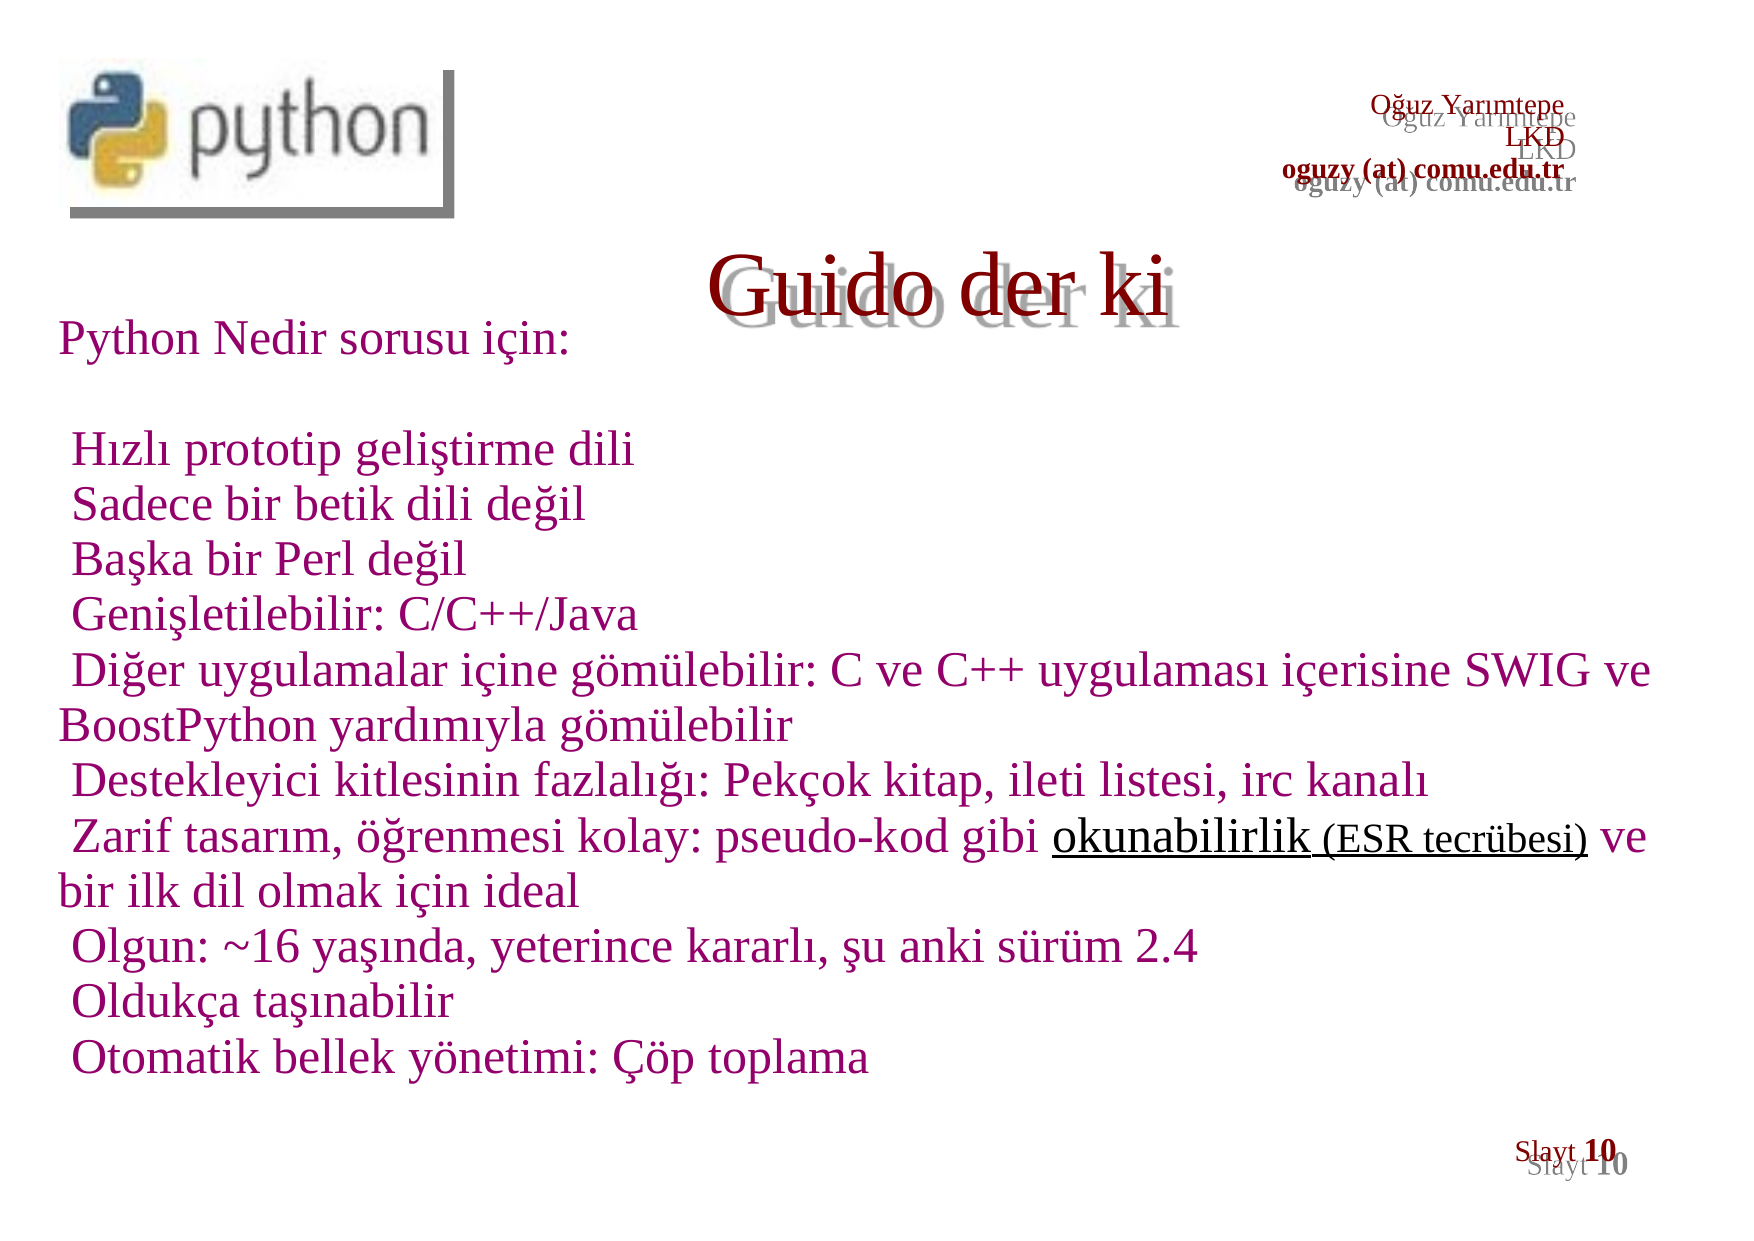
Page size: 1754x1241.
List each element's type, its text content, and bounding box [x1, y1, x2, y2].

title Guido der ki [194, 214, 1684, 273]
subtitle Python Nedir sorusu için: Hızlı prototip geliştirme dili Sadece bir betik dili değil Başka bir Perl değil Genişletilebilir: C/C++/Java Diğer uygulamalar içine gömülebilir: C ve C++ uygulaması içerisine SWIG ve BoostPython yardımıyla gömülebilir Destekleyici kitlesinin fazlalığı: Pekçok kitap, ileti listesi, irc kanalı Zarif tasarım, öğrenmesi kolay: pseudo-kod gibi okunabilirlik (ESR tecrübesi) ve bir ilk dil olmak için ideal Olgun: ~16 yaşında, yeterince kararlı, şu anki sürüm 2.4 Oldukça taşınabilir Otomatik bellek yönetimi: Çöp toplama [59, 273, 1695, 1121]
picture [59, 58, 443, 207]
